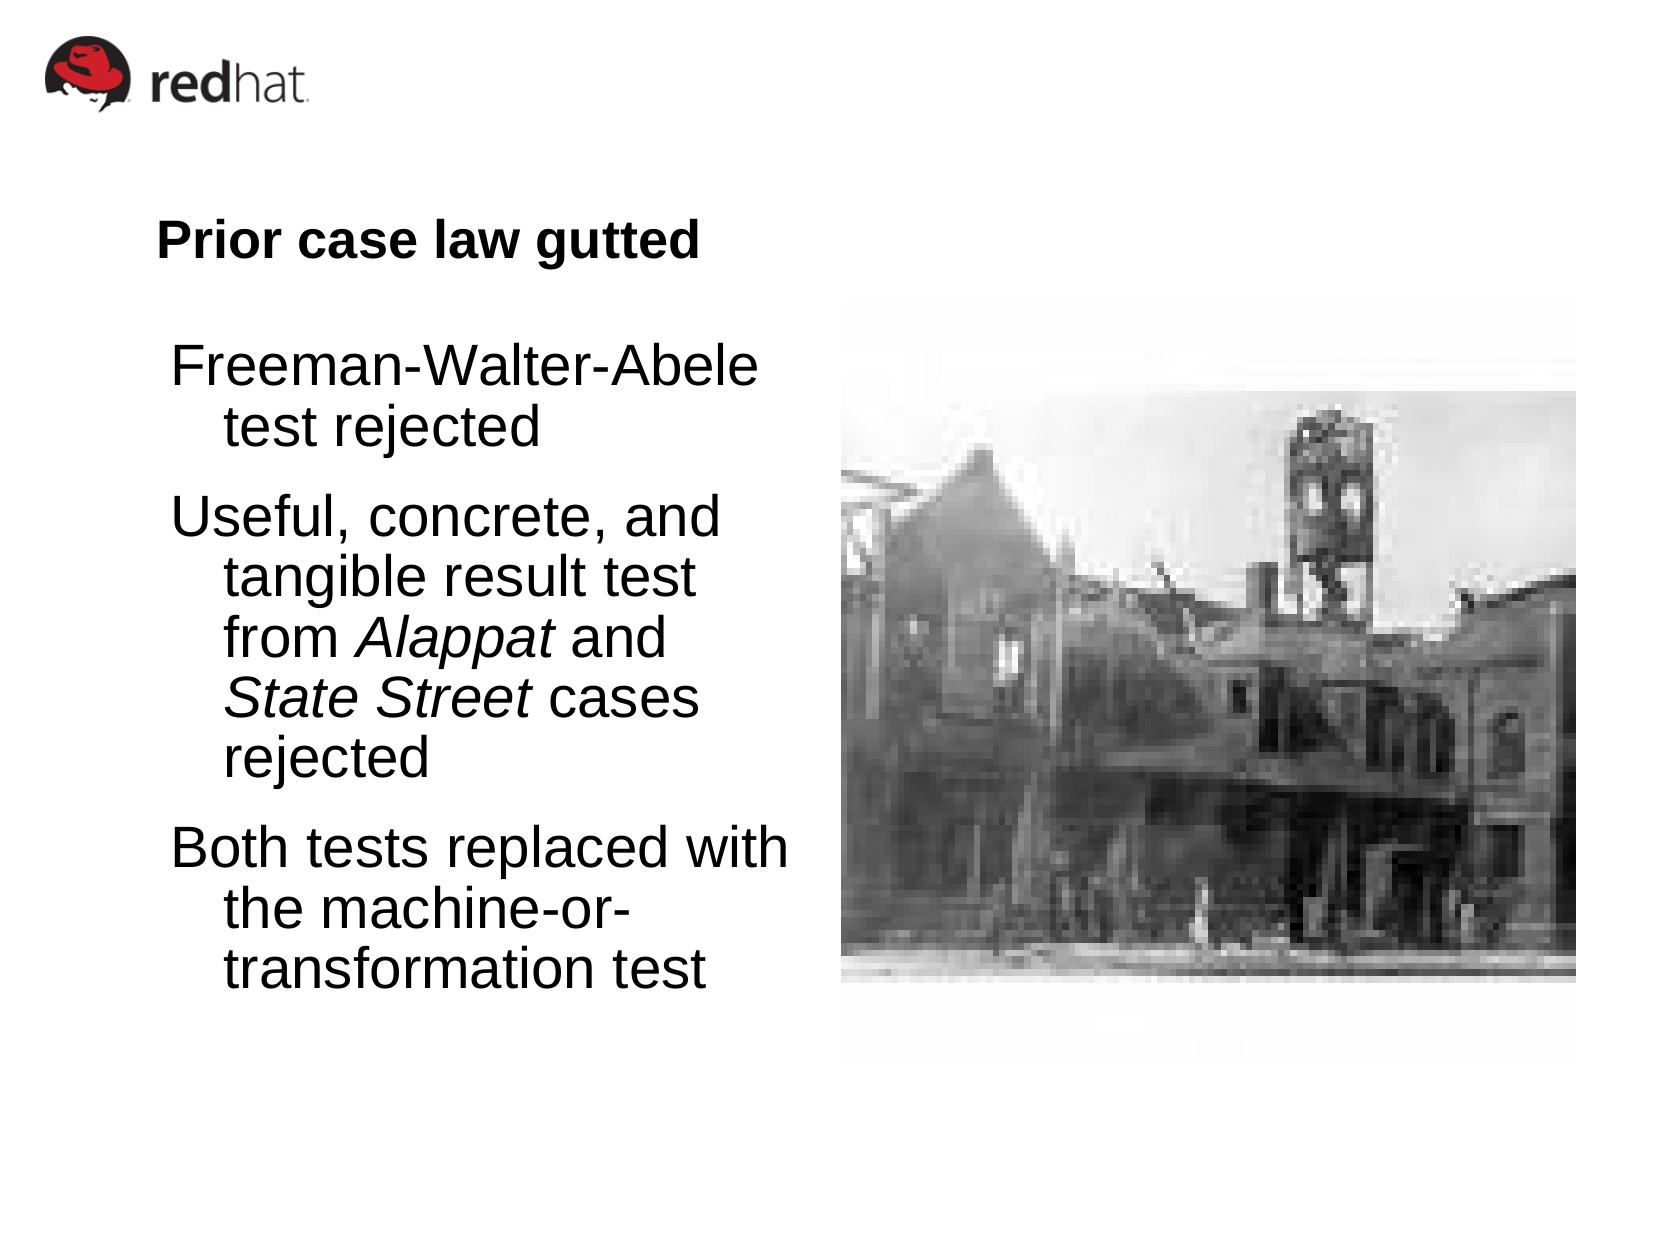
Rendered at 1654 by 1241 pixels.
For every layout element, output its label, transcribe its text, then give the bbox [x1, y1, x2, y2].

list Freeman-Walter-Abele test rejected Useful, concrete, and tangible result test from Alappat and State Street cases rejected Both tests replaced with the machine-or-transformation test [152, 337, 809, 1131]
picture [45, 36, 309, 122]
picture [841, 299, 1576, 1062]
title Prior case law gutted [156, 196, 1502, 288]
